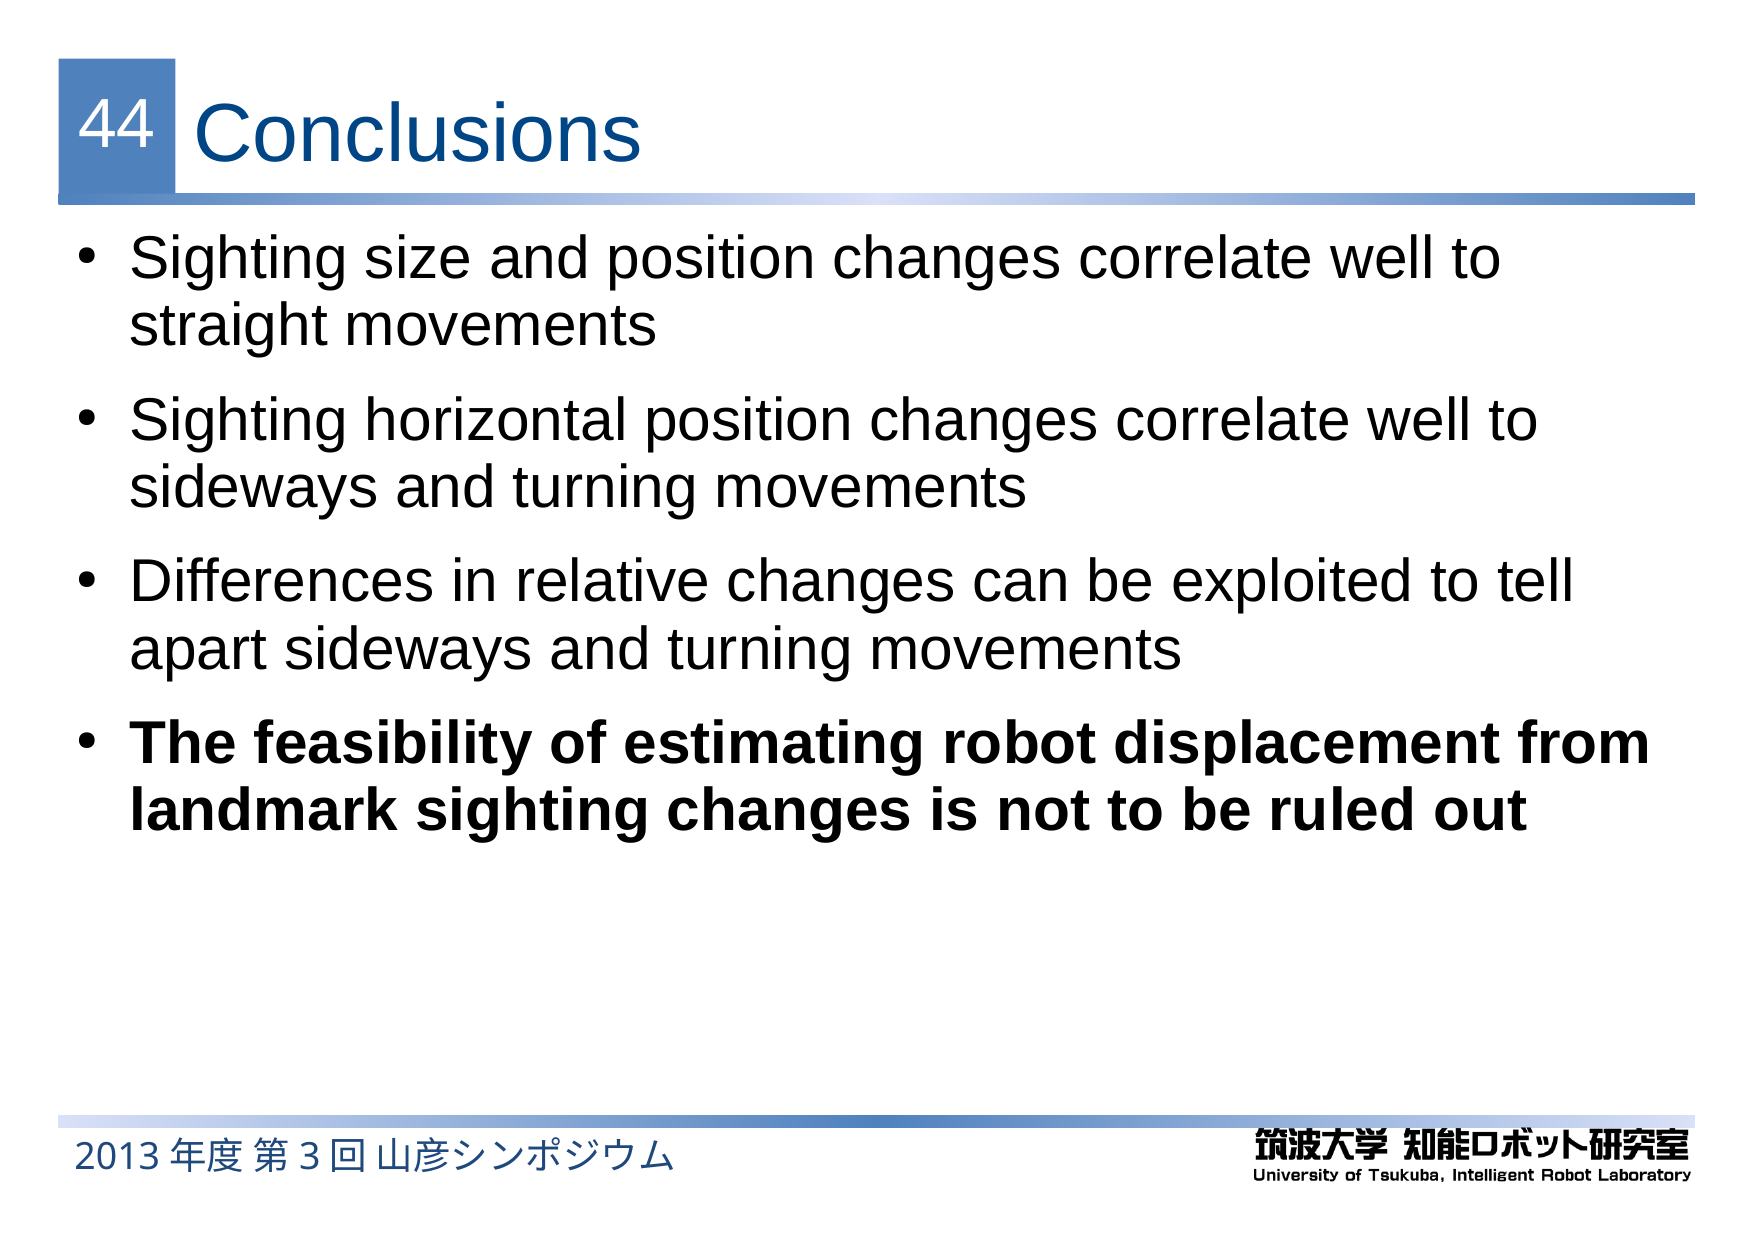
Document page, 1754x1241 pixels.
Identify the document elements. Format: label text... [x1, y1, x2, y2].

list Sighting size and position changes correlate well to straight movements Sighting horizontal position changes correlate well to sideways and turning movements Differences in relative changes can be exploited to tell apart sideways and turning movements The feasibility of estimating robot displacement from landmark sighting changes is not to be ruled out [58, 223, 1696, 876]
picture [1252, 1127, 1691, 1182]
title Conclusions [193, 61, 1651, 205]
